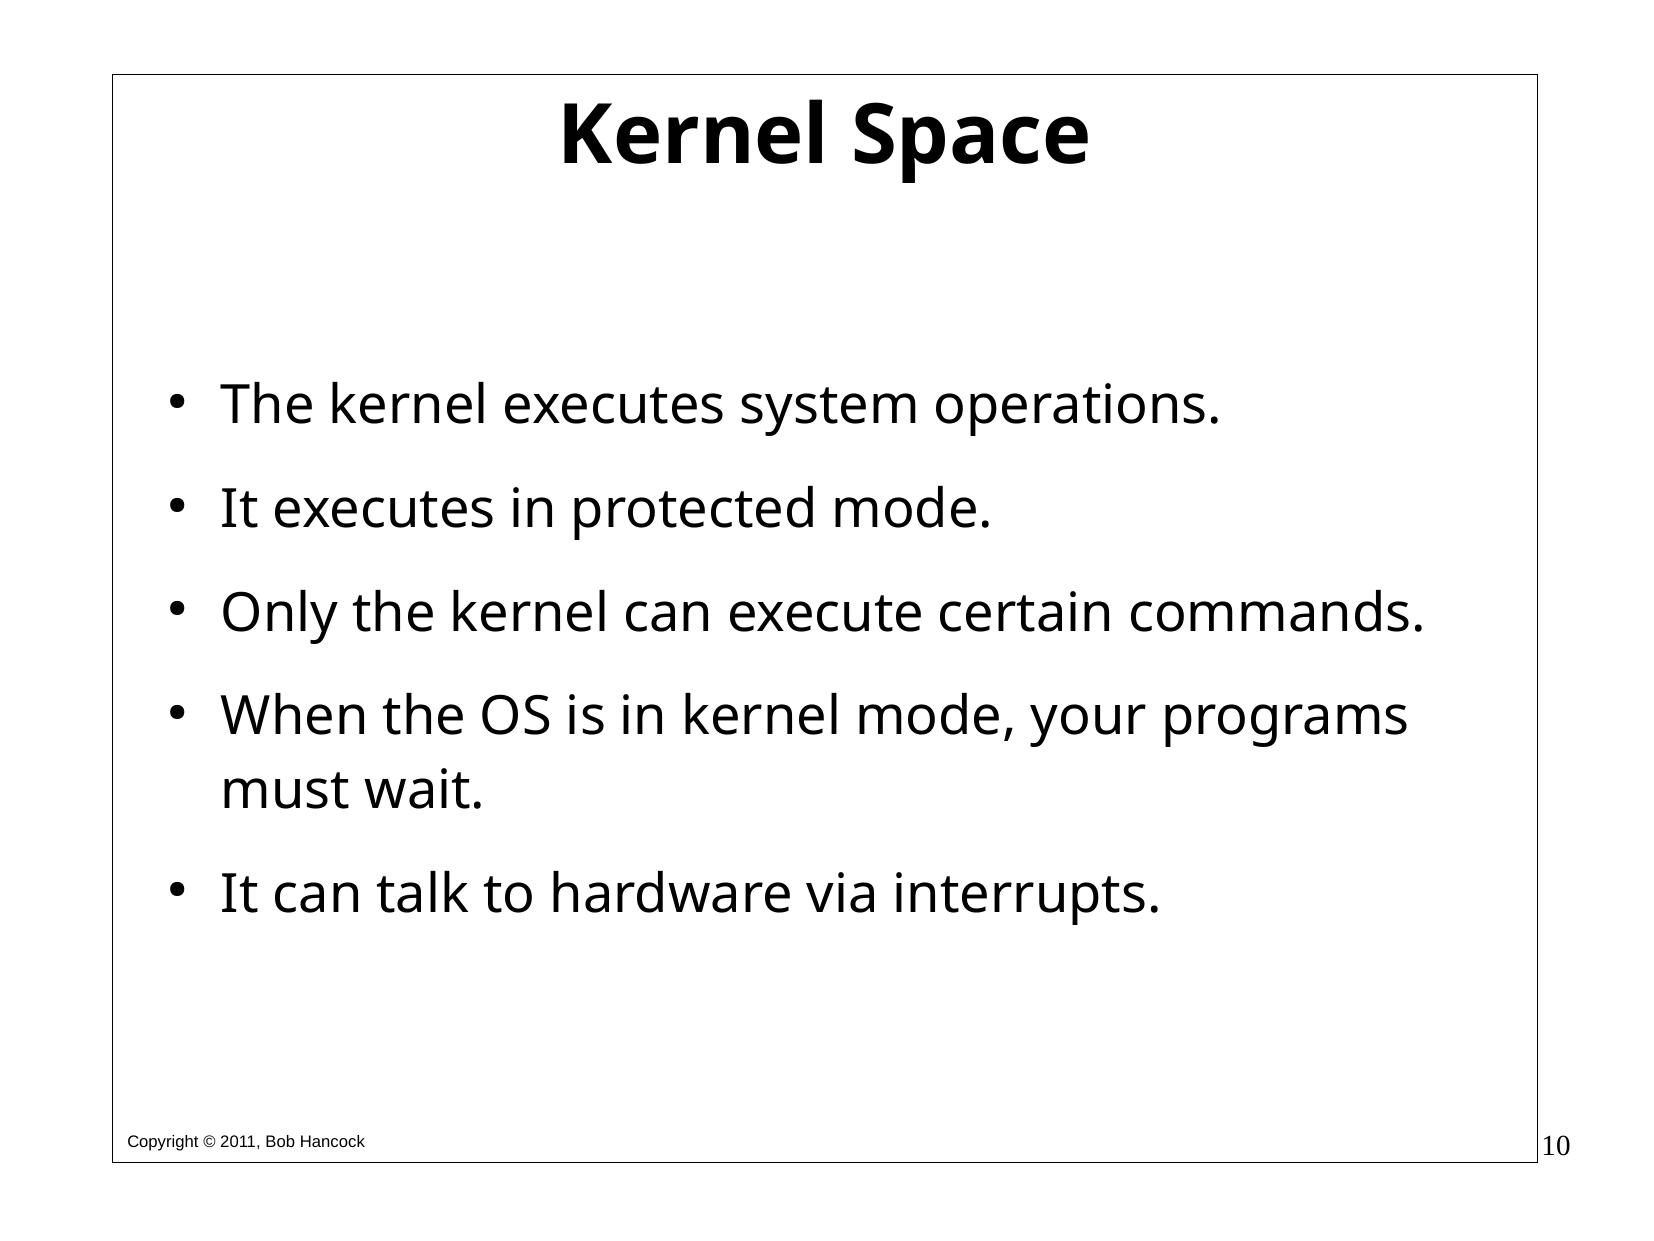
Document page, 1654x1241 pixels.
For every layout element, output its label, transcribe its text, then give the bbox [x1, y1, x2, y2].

list The kernel executes system operations. It executes in protected mode. Only the kernel can execute certain commands. When the OS is in kernel mode, your programs must wait. It can talk to hardware via interrupts. [150, 262, 1501, 1126]
title Kernel Space [112, 75, 1538, 188]
text_box Copyright © 2011, Bob Hancock [112, 1125, 381, 1159]
